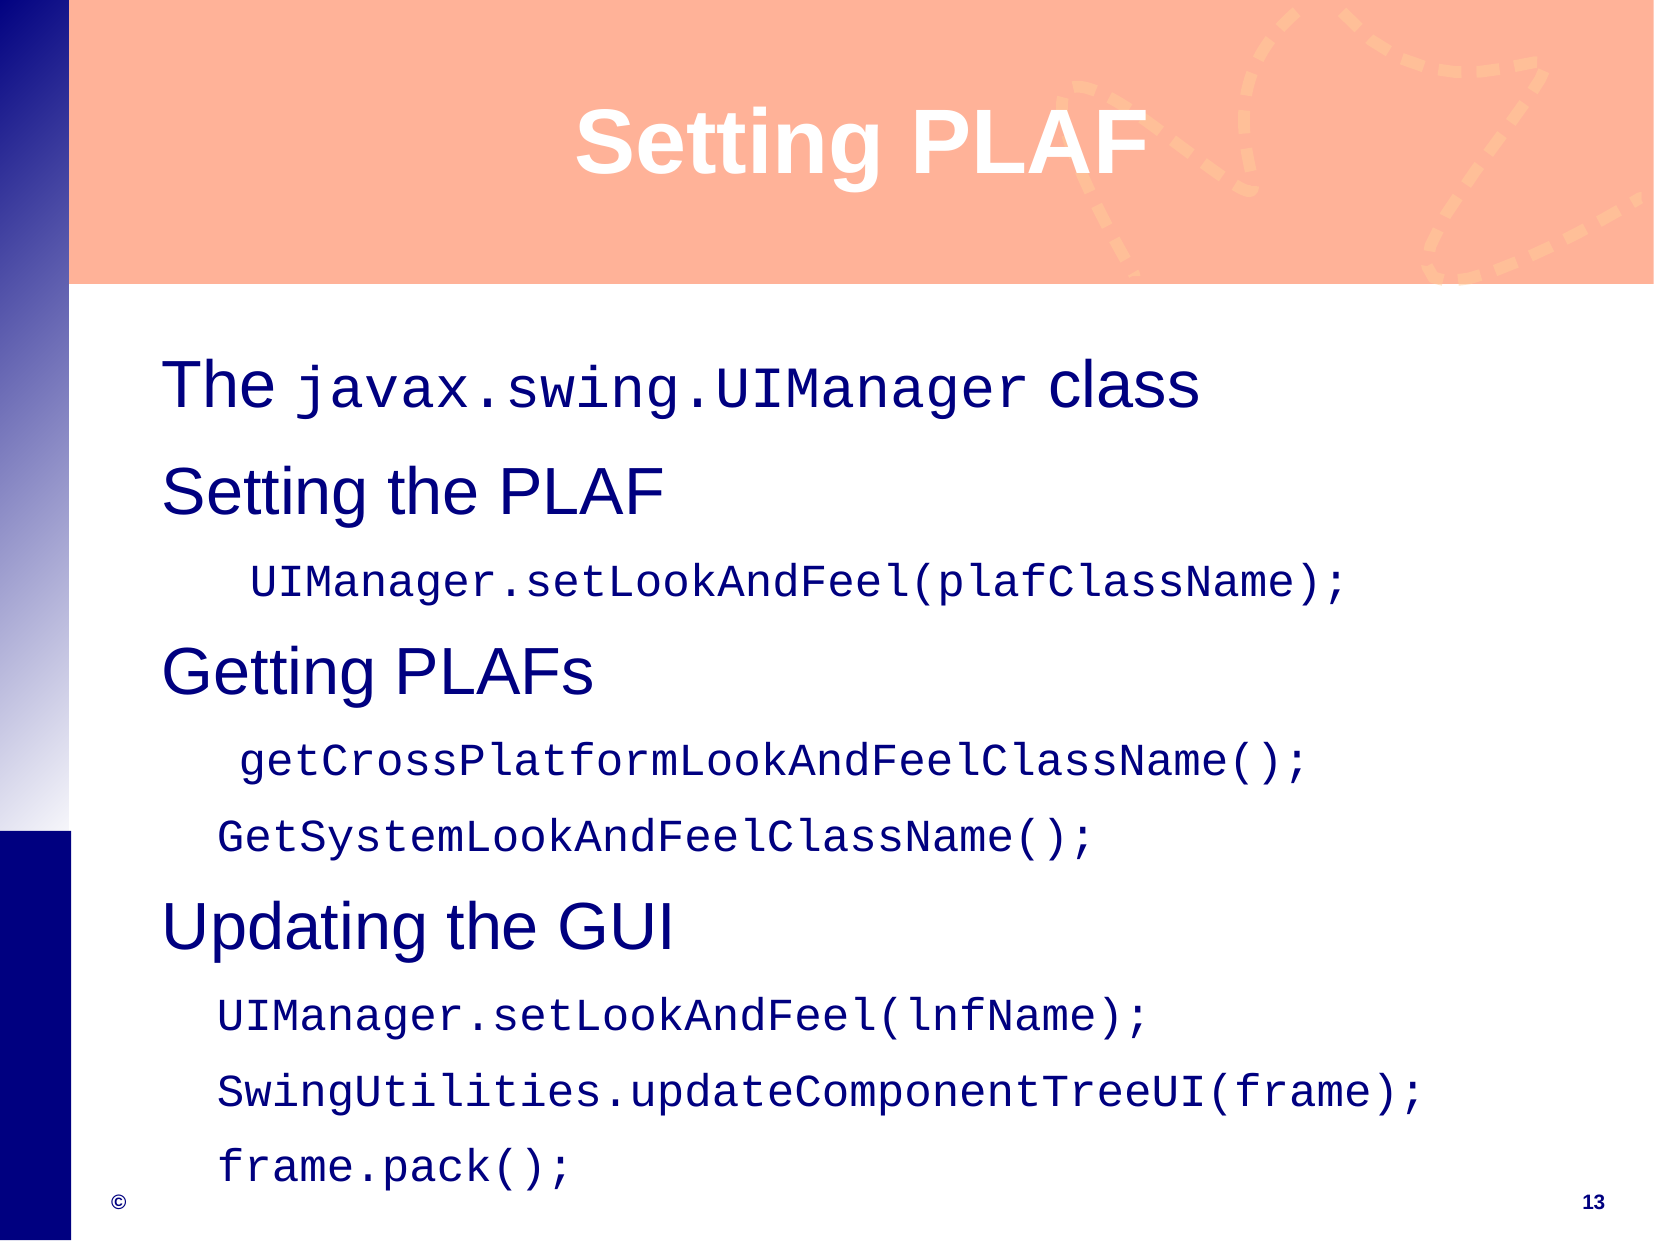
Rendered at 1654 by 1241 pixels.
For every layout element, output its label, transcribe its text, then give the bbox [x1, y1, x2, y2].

title Setting PLAF [70, 37, 1654, 246]
list The javax.swing.UIManager class Setting the PLAF UIManager.setLookAndFeel(plafClassName); Getting PLAFs getCrossPlatformLookAndFeelClassName(); GetSystemLookAndFeelClassName(); Updating the GUI UIManager.setLookAndFeel(lnfName); SwingUtilities.updateComponentTreeUI(frame); frame.pack(); [182, 346, 1542, 1196]
